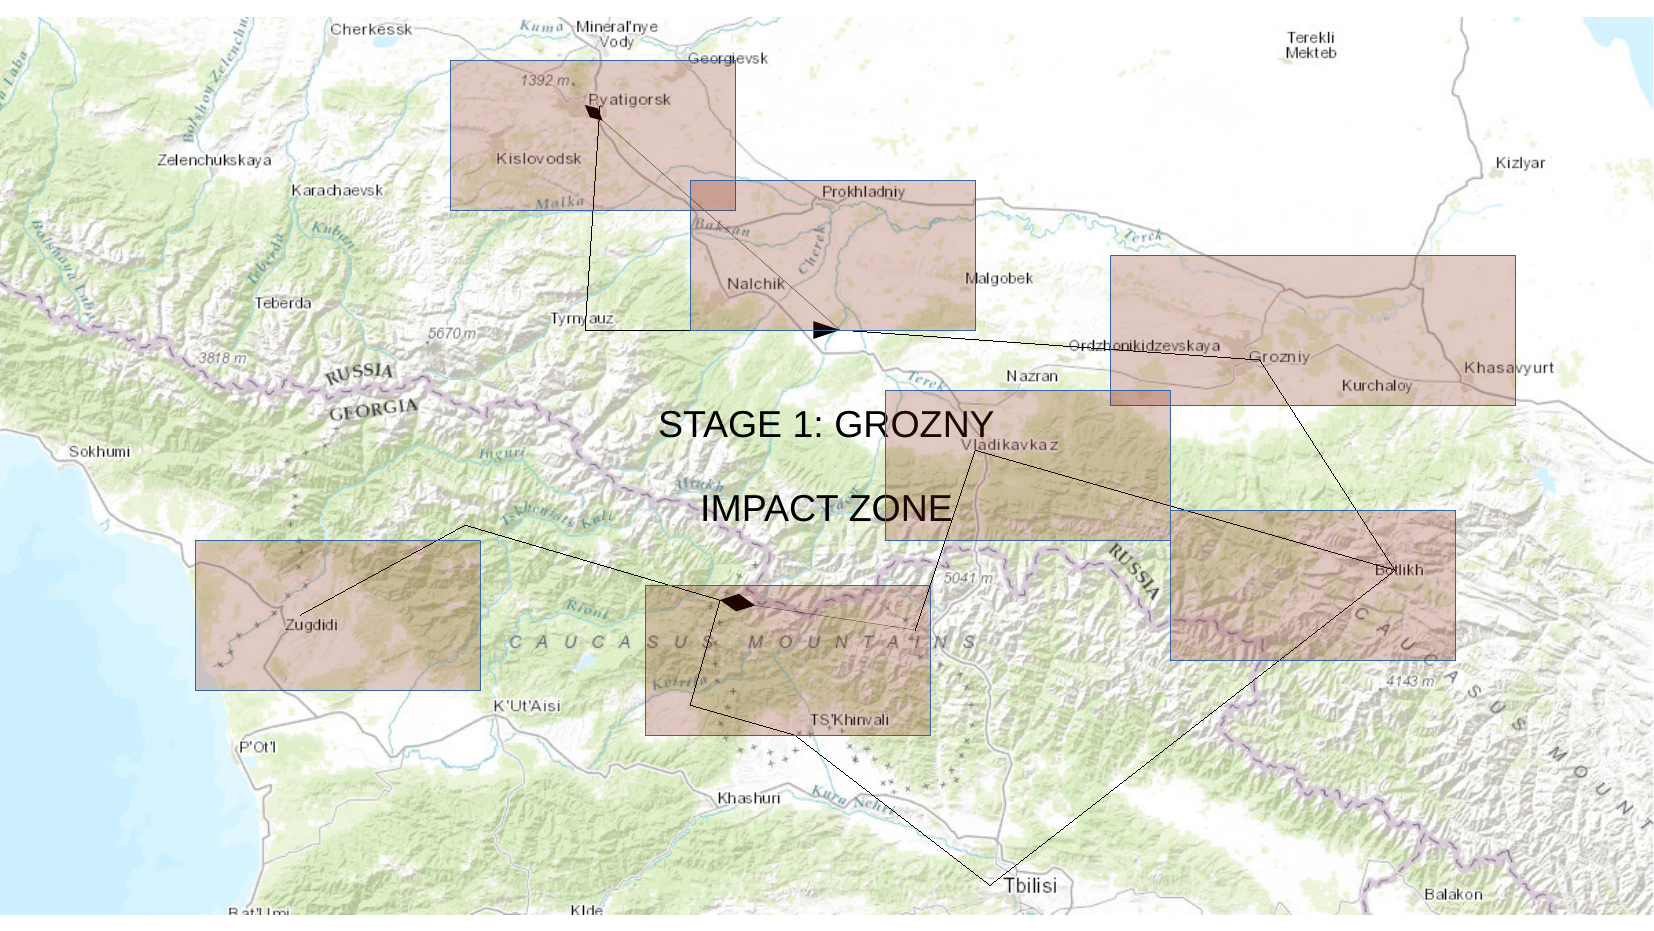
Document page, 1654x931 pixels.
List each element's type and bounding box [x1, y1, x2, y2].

text_box [450, 60, 976, 331]
text_box [195, 540, 481, 691]
text_box [645, 585, 931, 736]
picture [0, 17, 1654, 916]
text_box [885, 255, 1516, 661]
